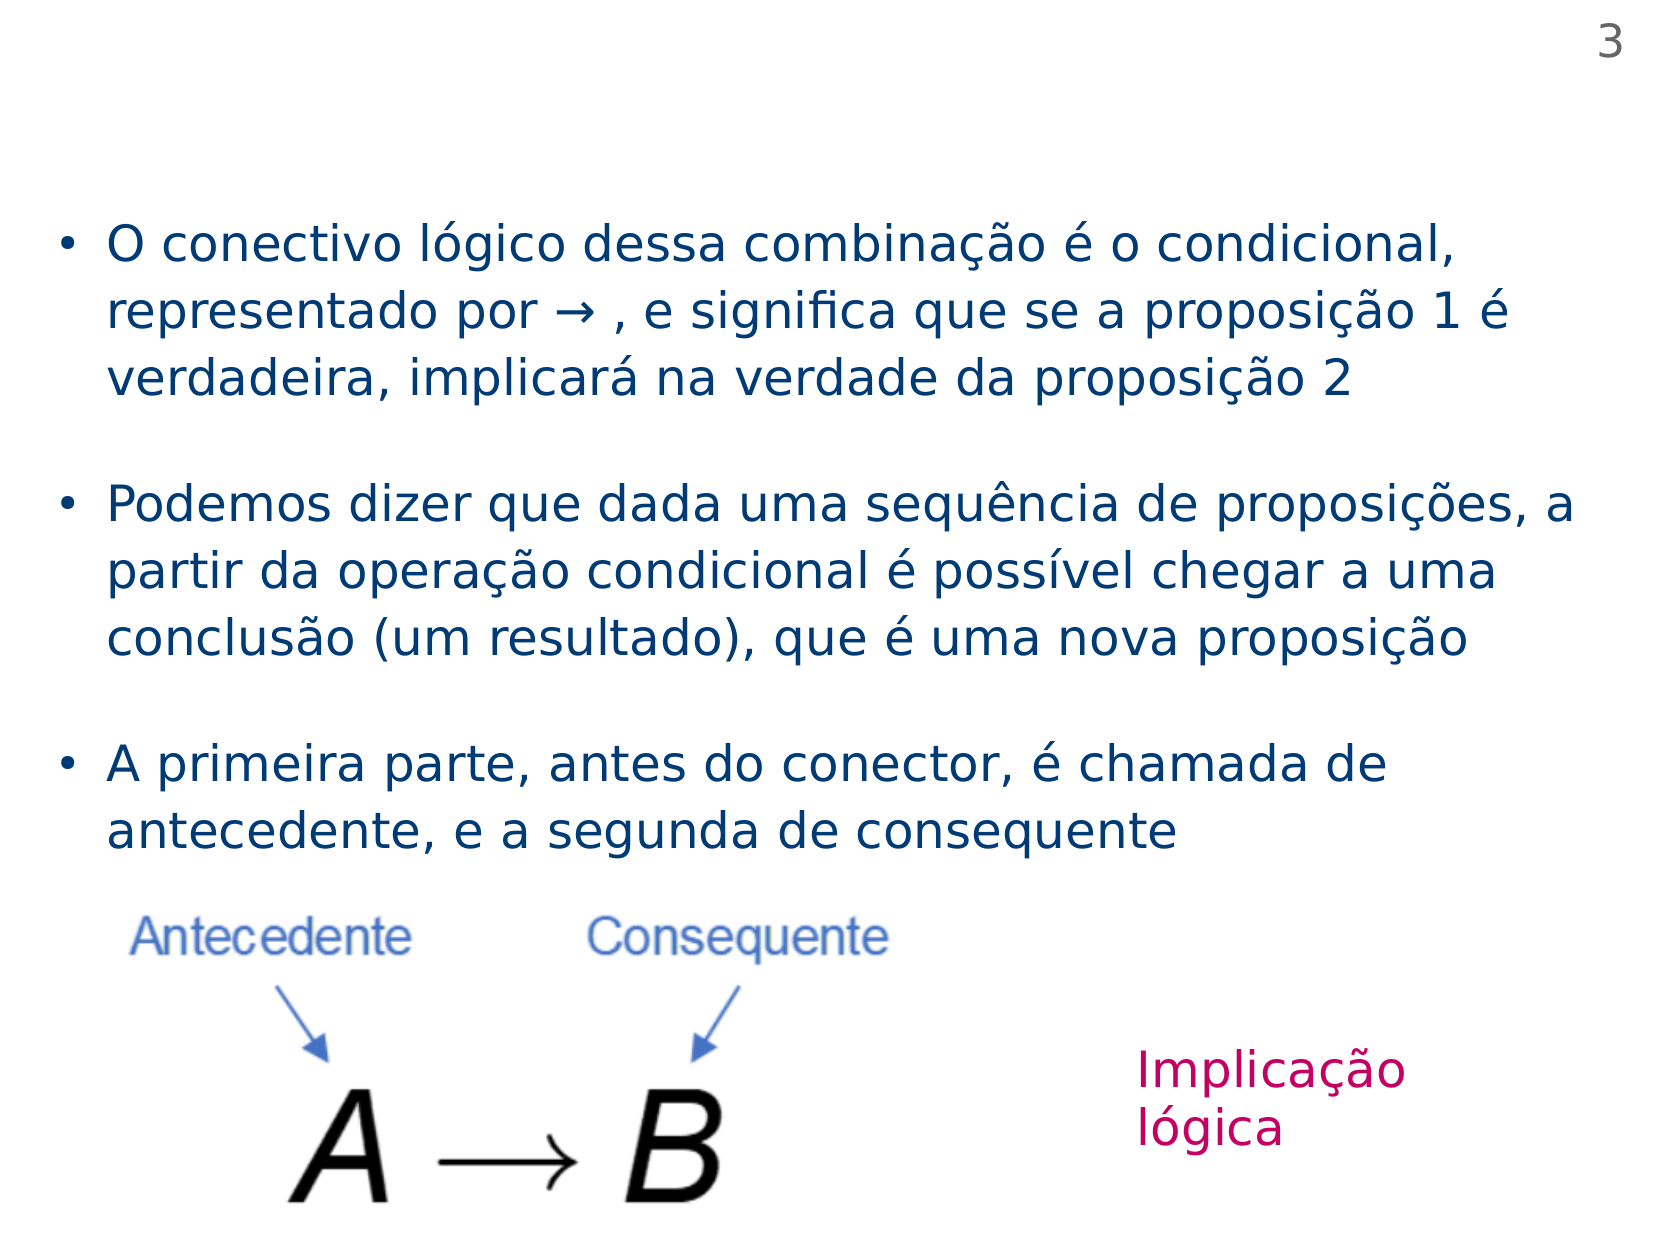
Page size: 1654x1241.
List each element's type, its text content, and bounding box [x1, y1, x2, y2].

list O conectivo lógico dessa combinação é o condicional, representado por → , e significa que se a proposição 1 é verdadeira, implicará na verdade da proposição 2 Podemos dizer que dada uma sequência de proposições, a partir da operação condicional é possível chegar a uma conclusão (um resultado), que é uma nova proposição A primeira parte, antes do conector, é chamada de antecedente, e a segunda de consequente [59, 206, 1625, 1211]
picture [118, 885, 900, 1218]
text_box Implicação lógica [1122, 1033, 1506, 1182]
